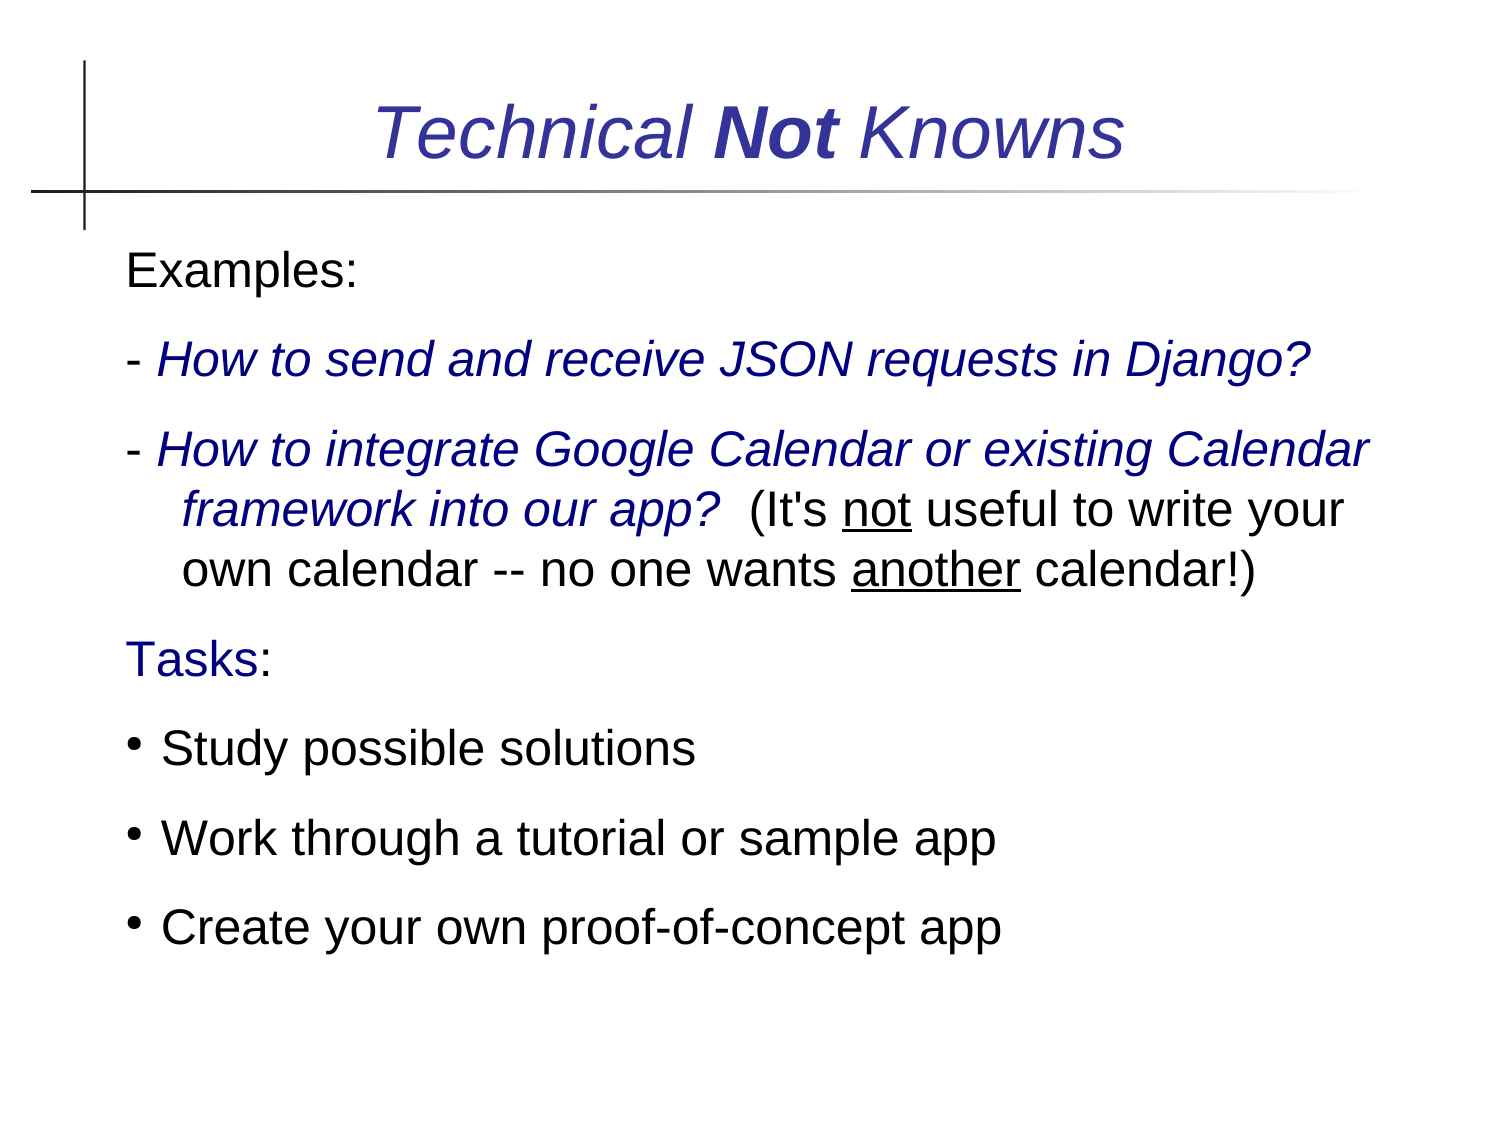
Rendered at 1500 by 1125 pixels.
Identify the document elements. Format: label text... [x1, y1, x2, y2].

list Examples: - How to send and receive JSON requests in Django? - How to integrate Google Calendar or existing Calendar framework into our app? (It's not useful to write your own calendar -- no one wants another calendar!) Tasks: Study possible solutions Work through a tutorial or sample app Create your own proof-of-concept app [110, 229, 1408, 1051]
title Technical Not Knowns [100, 42, 1397, 182]
